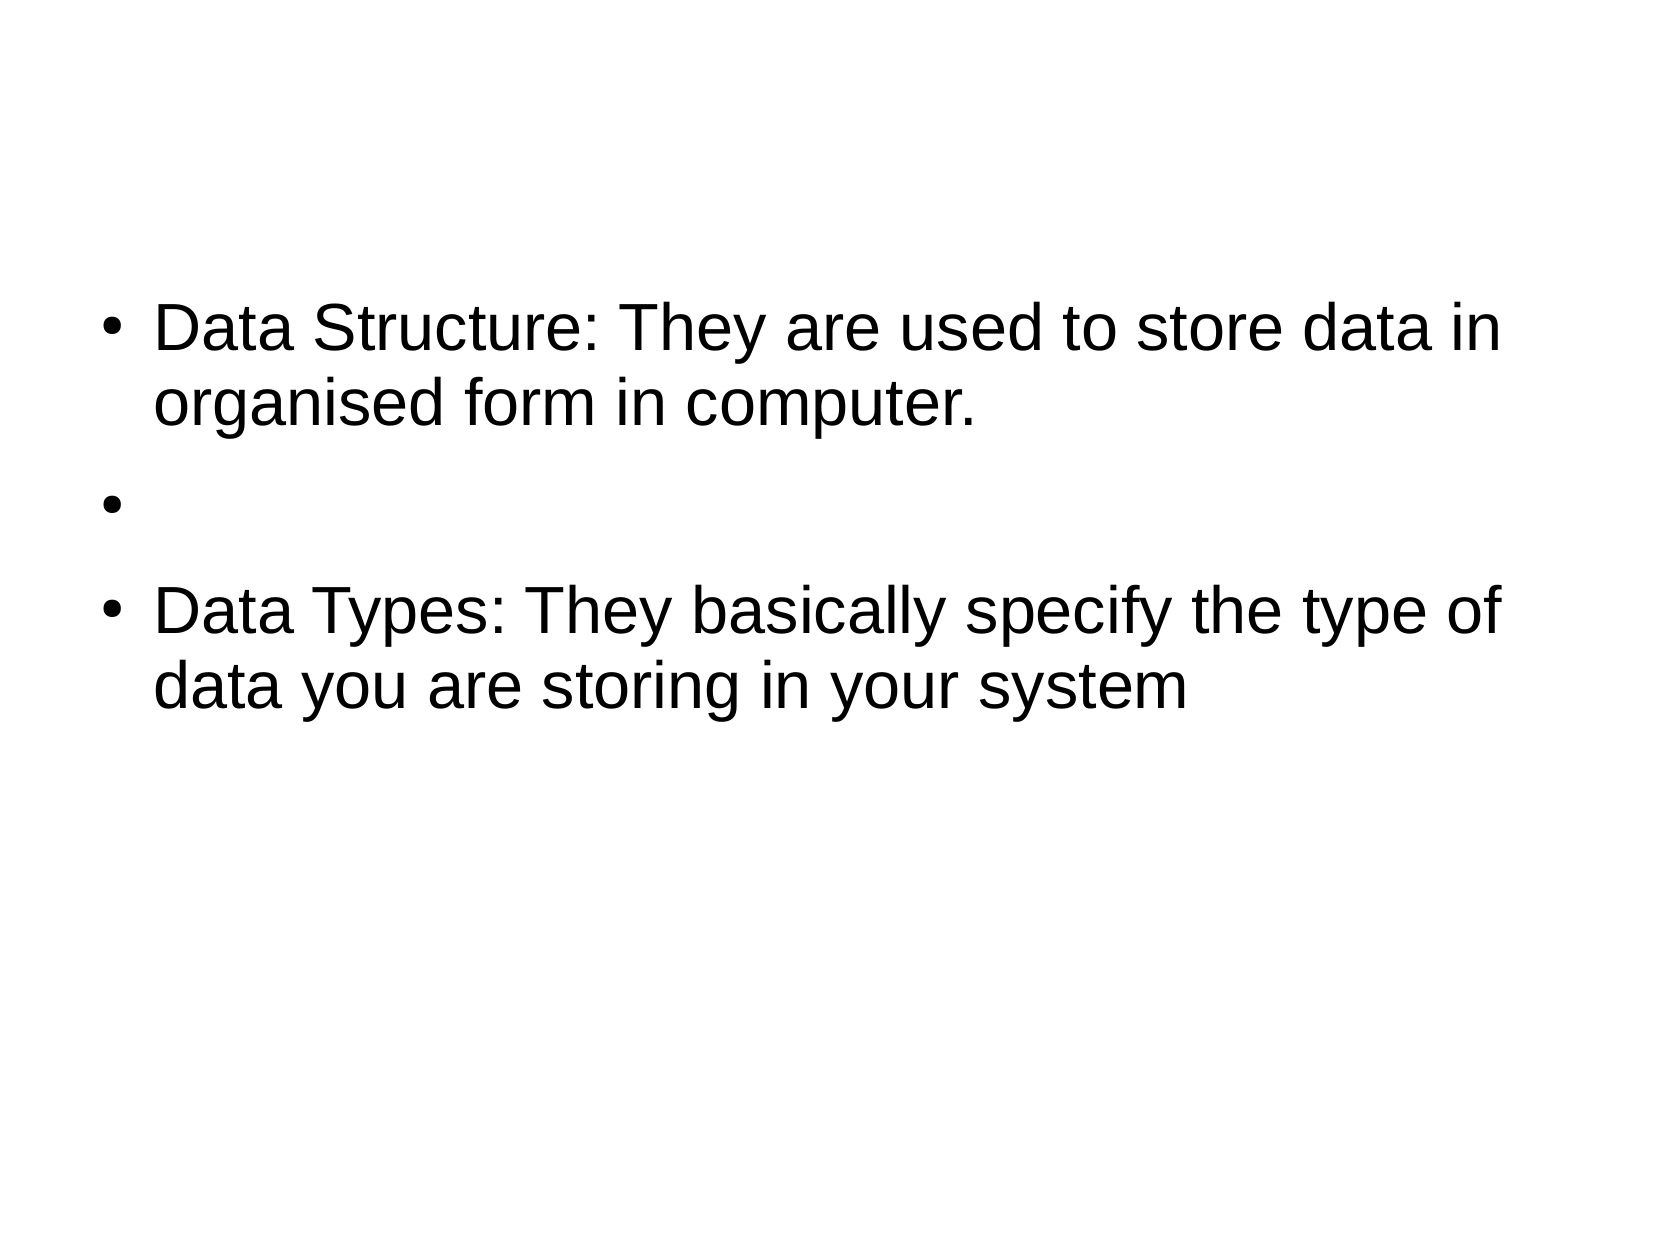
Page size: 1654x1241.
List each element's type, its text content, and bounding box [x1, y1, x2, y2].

list Data Structure: They are used to store data in organised form in computer. Data Types: They basically specify the type of data you are storing in your system [82, 290, 1571, 1010]
